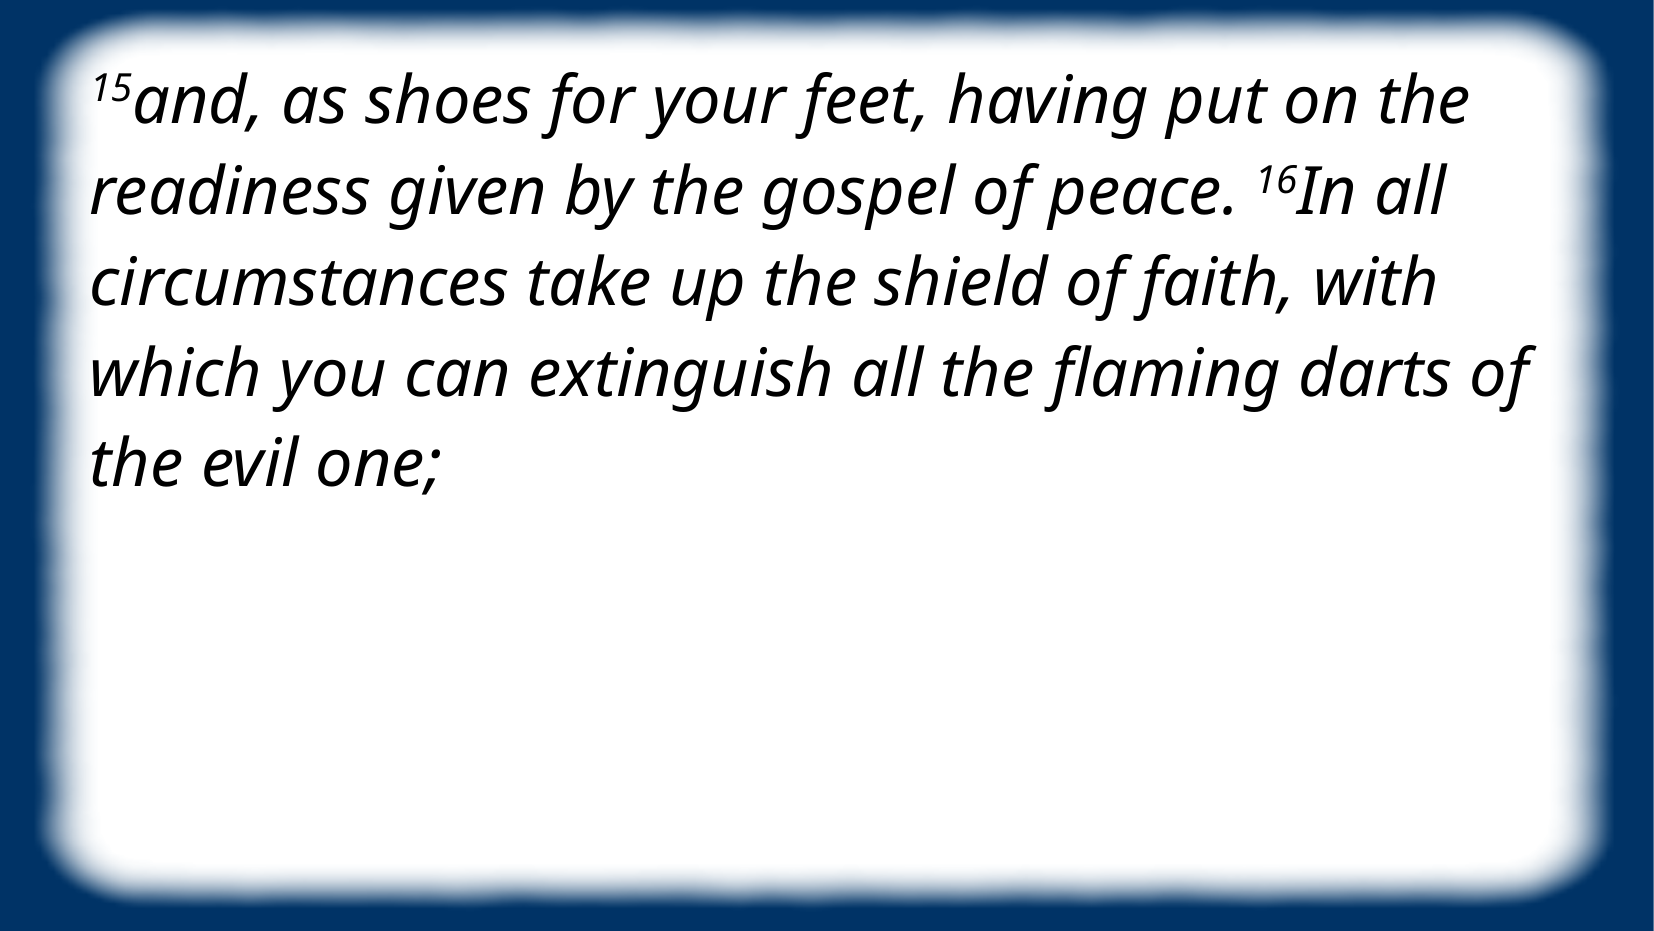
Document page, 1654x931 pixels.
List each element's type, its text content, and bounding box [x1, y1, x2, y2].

text_box 15and, as shoes for your feet, having put on the readiness given by the gospel of peace. 16In all circumstances take up the shield of faith, with which you can extinguish all the flaming darts of the evil one; [75, 45, 1561, 504]
picture [0, 0, 1654, 931]
